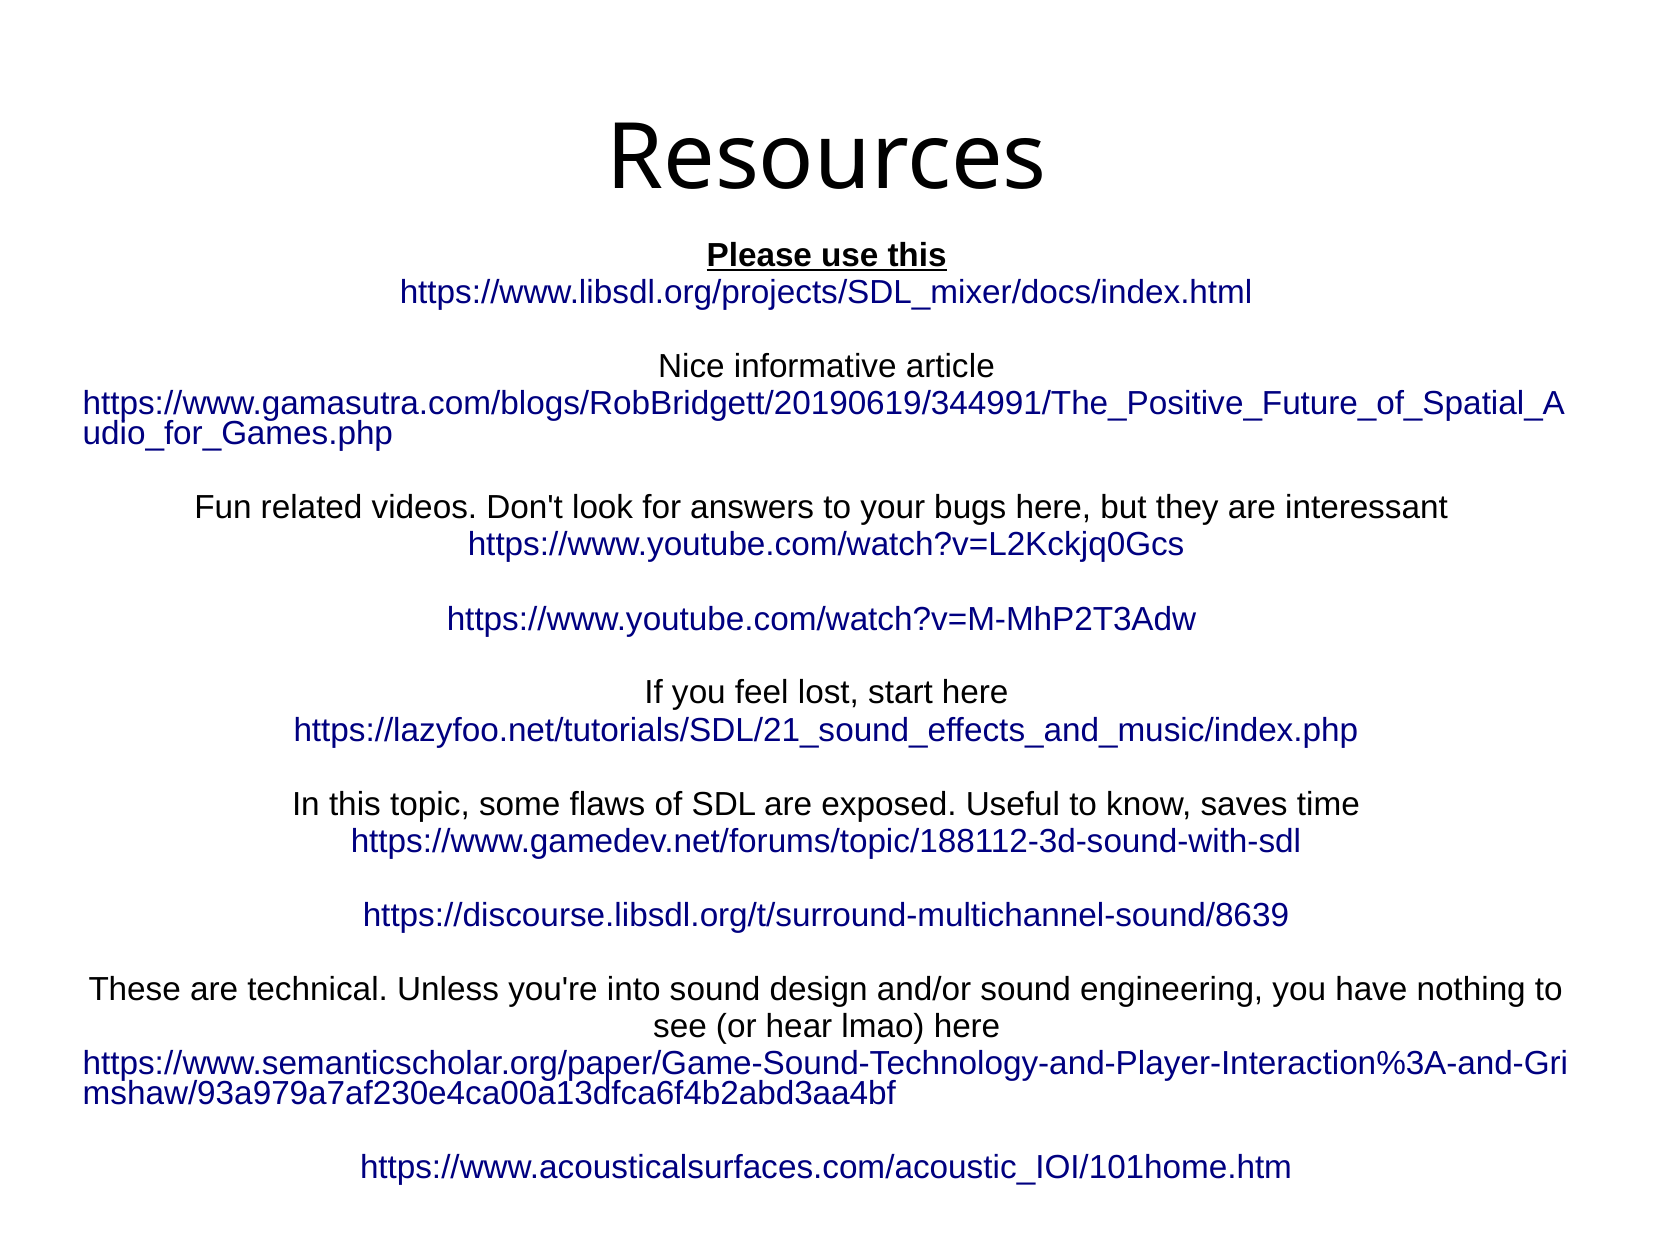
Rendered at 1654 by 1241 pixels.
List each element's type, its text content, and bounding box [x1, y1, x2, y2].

title Resources [82, 49, 1571, 233]
subtitle Please use this https://www.libsdl.org/projects/SDL_mixer/docs/index.html Nice informative article https://www.gamasutra.com/blogs/RobBridgett/20190619/344991/The_Positive_Future_of_Spatial_Audio_for_Games.php Fun related videos. Don't look for answers to your bugs here, but they are interessant https://www.youtube.com/watch?v=L2Kckjq0Gcs https://www.youtube.com/watch?v=M-MhP2T3Adw If you feel lost, start here https://lazyfoo.net/tutorials/SDL/21_sound_effects_and_music/index.php In this topic, some flaws of SDL are exposed. Useful to know, saves time https://www.gamedev.net/forums/topic/188112-3d-sound-with-sdl https://discourse.libsdl.org/t/surround-multichannel-sound/8639 These are technical. Unless you're into sound design and/or sound engineering, you have nothing to see (or hear lmao) here https://www.semanticscholar.org/paper/Game-Sound-Technology-and-Player-Interaction%3A-and-Grimshaw/93a979a7af230e4ca00a13dfca6f4b2abd3aa4bf https://www.acousticalsurfaces.com/acoustic_IOI/101home.htm [82, 233, 1571, 1166]
